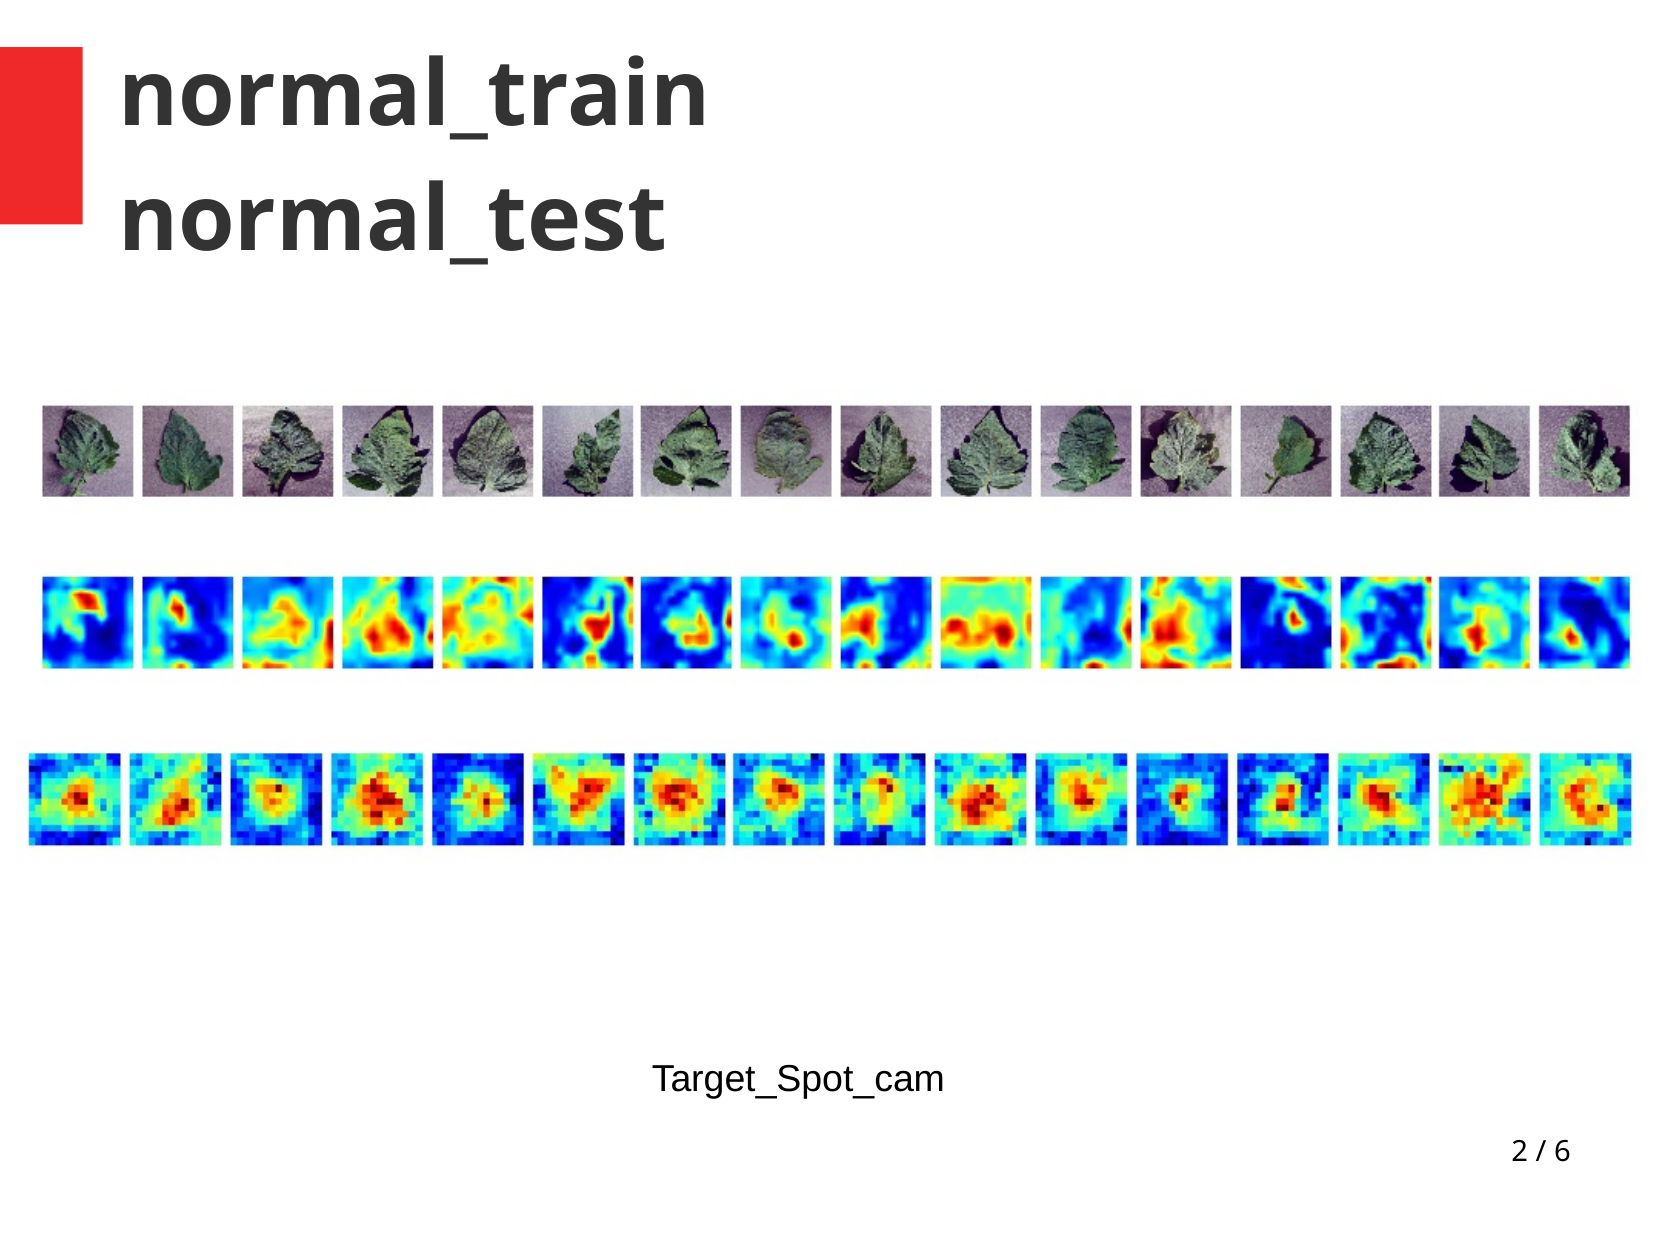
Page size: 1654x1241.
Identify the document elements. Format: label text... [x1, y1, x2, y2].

picture [0, 560, 1647, 706]
title normal_train normal_test [118, 45, 1571, 260]
picture [0, 738, 1647, 883]
text_box Target_Spot_cam [637, 1050, 961, 1101]
picture [0, 389, 1647, 534]
